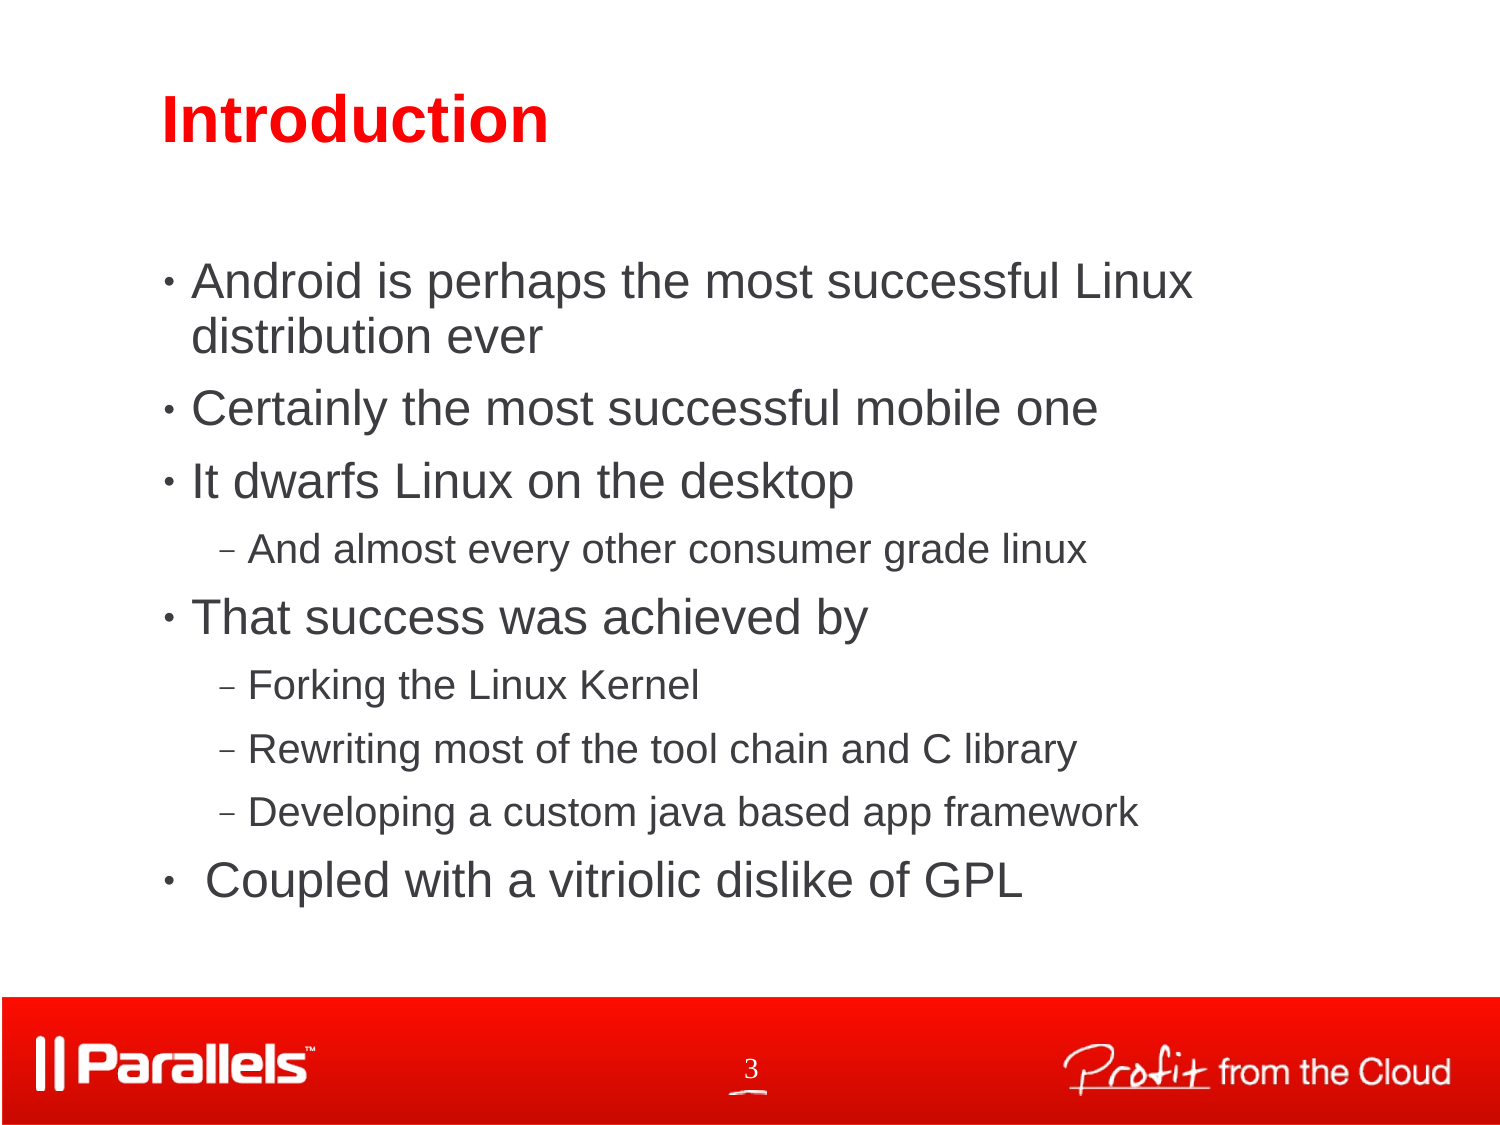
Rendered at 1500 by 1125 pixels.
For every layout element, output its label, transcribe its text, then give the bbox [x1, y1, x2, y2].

picture [1049, 1033, 1465, 1096]
picture [727, 1090, 767, 1095]
title Introduction [161, 41, 1383, 205]
picture [36, 1034, 318, 1091]
list Android is perhaps the most successful Linux distribution ever Certainly the most successful mobile one It dwarfs Linux on the desktop And almost every other consumer grade linux That success was achieved by Forking the Linux Kernel Rewriting most of the tool chain and C library Developing a custom java based app framework Coupled with a vitriolic dislike of GPL [163, 254, 1404, 998]
